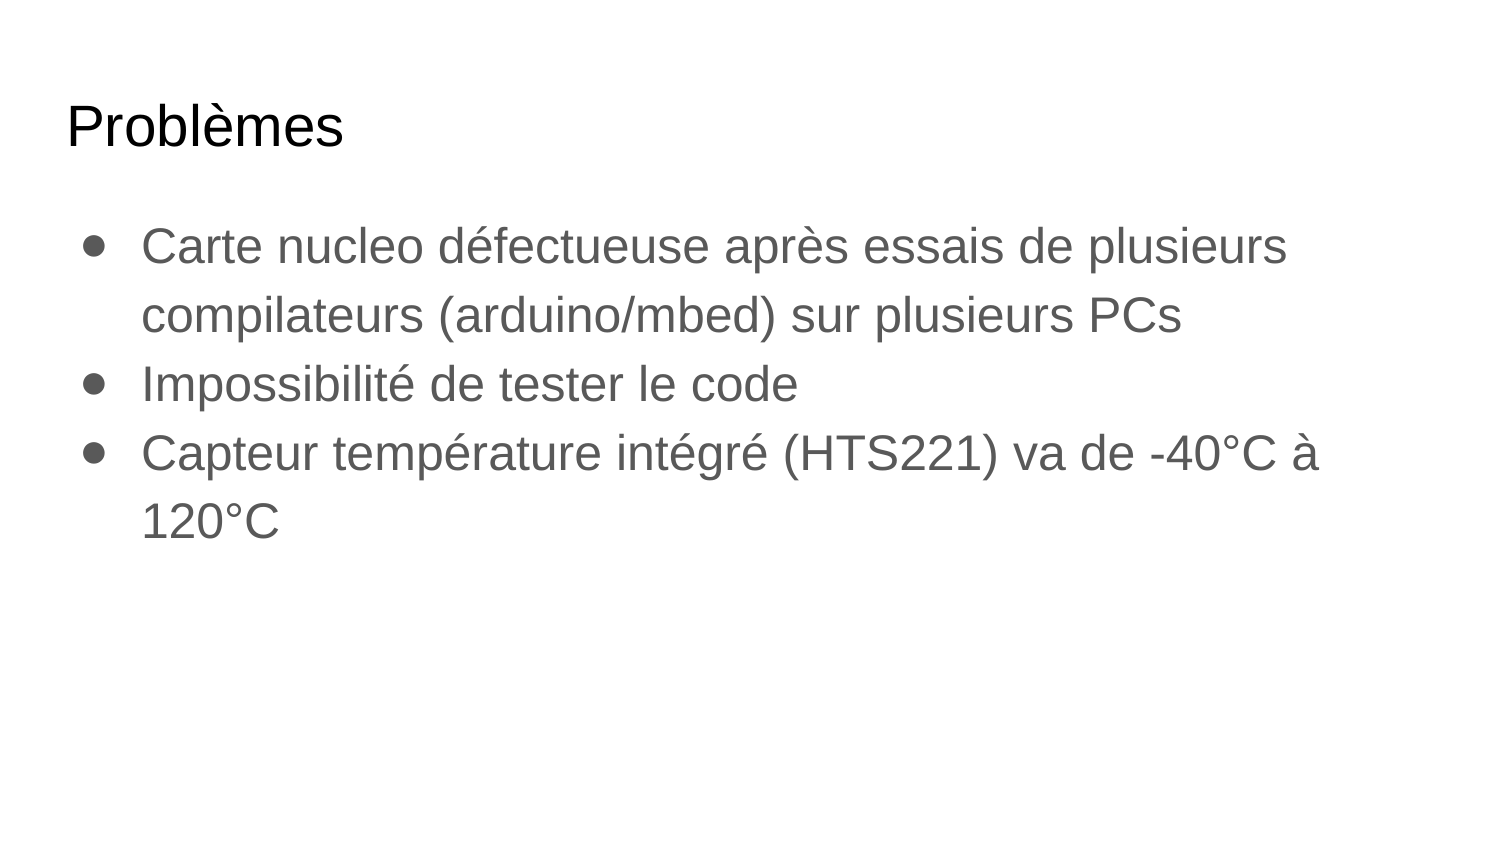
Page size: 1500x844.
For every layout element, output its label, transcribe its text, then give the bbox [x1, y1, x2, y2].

list Carte nucleo défectueuse après essais de plusieurs compilateurs (arduino/mbed) sur plusieurs PCs Impossibilité de tester le code Capteur température intégré (HTS221) va de -40°C à 120°C [51, 189, 1474, 750]
title Problèmes [51, 72, 1449, 167]
